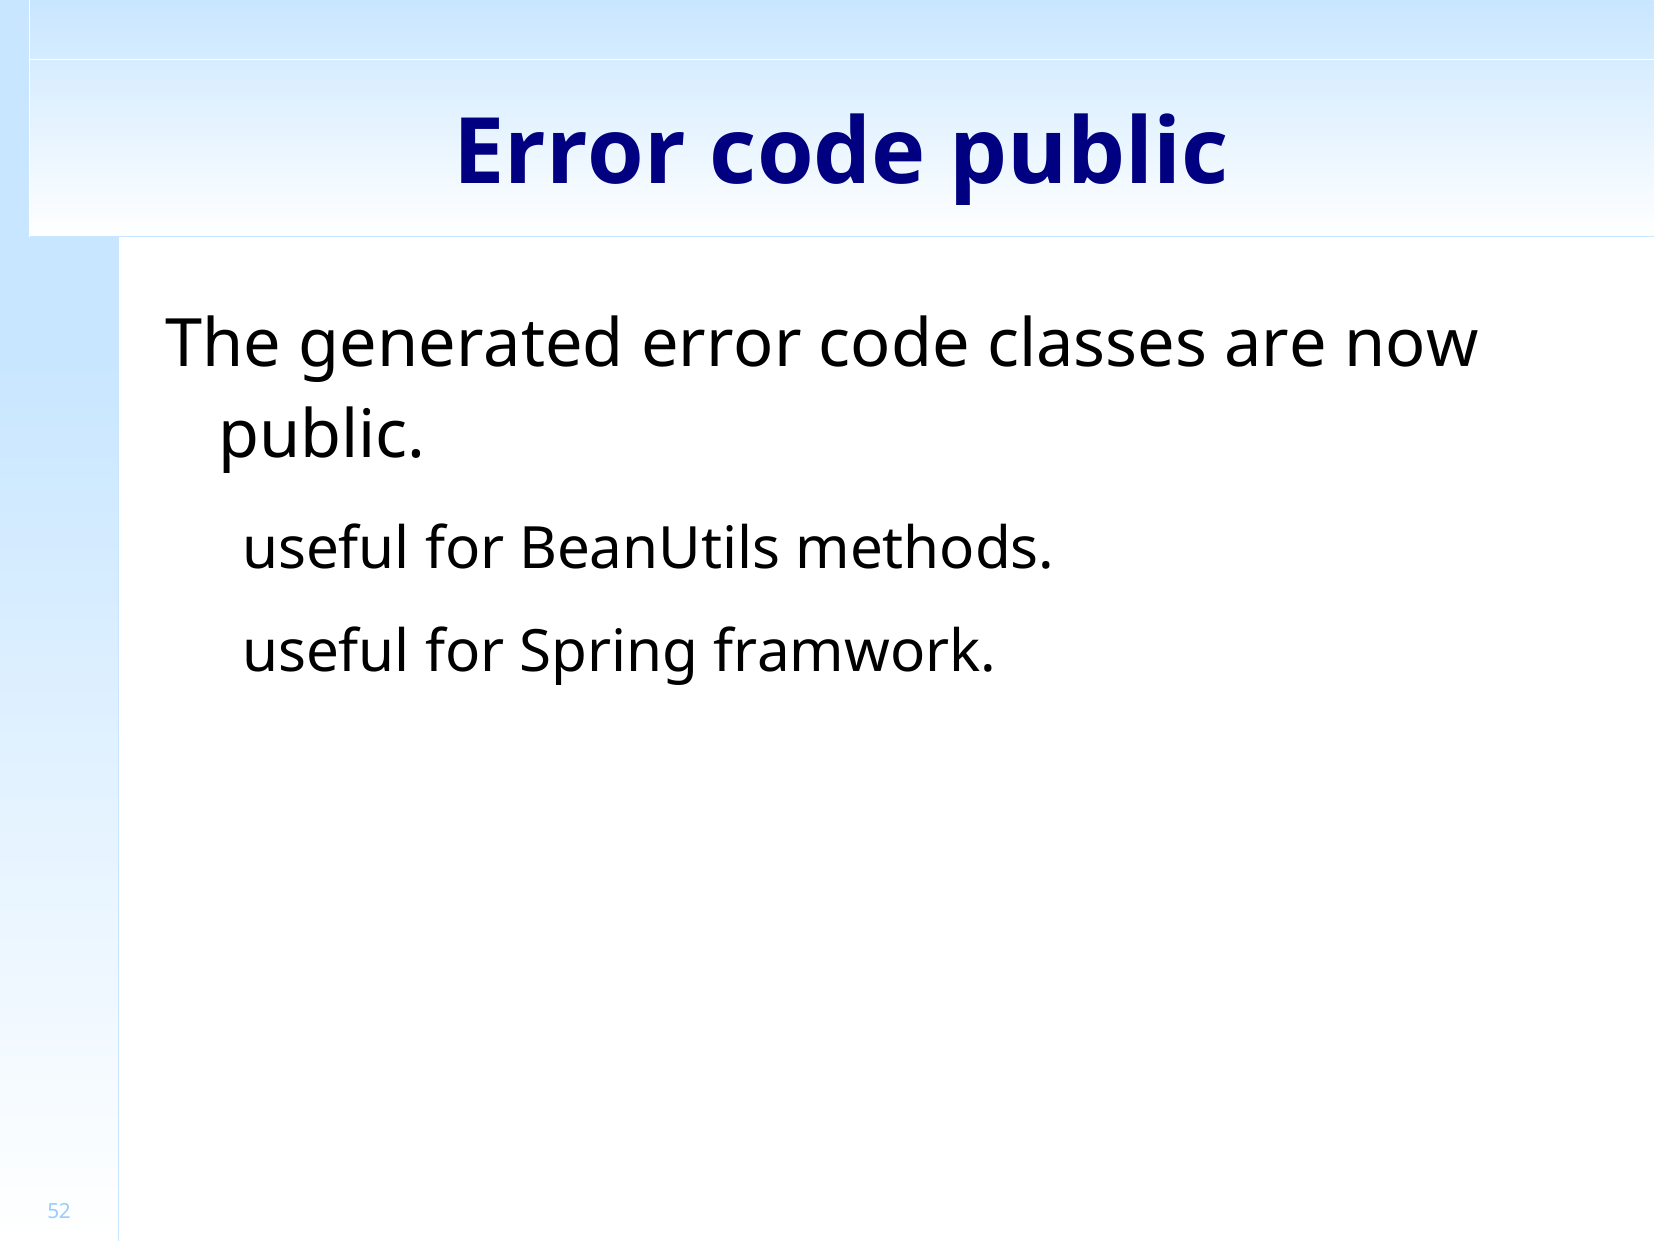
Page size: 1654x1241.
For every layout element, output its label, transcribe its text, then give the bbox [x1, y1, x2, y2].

title Error code public [29, 59, 1654, 237]
list The generated error code classes are now public. useful for BeanUtils methods. useful for Spring framwork. [147, 295, 1625, 1182]
